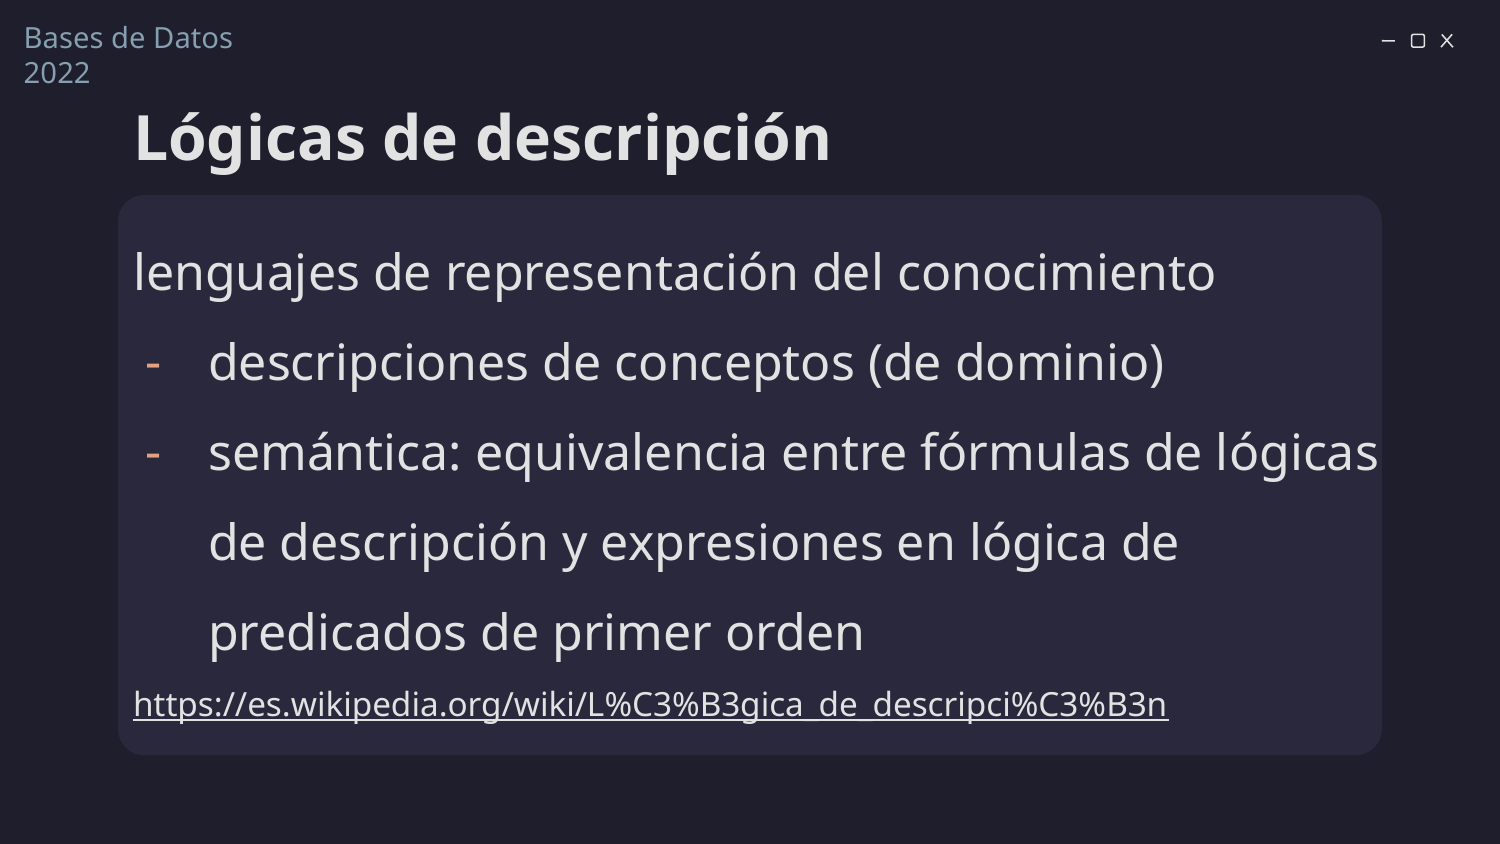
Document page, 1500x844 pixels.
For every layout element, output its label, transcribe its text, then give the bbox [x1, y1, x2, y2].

title Lógicas de descripción [118, 88, 1382, 183]
list lenguajes de representación del conocimiento descripciones de conceptos (de dominio) semántica: equivalencia entre fórmulas de lógicas de descripción y expresiones en lógica de predicados de primer orden https://es.wikipedia.org/wiki/L%C3%B3gica_de_descripci%C3%B3n [118, 195, 1431, 750]
